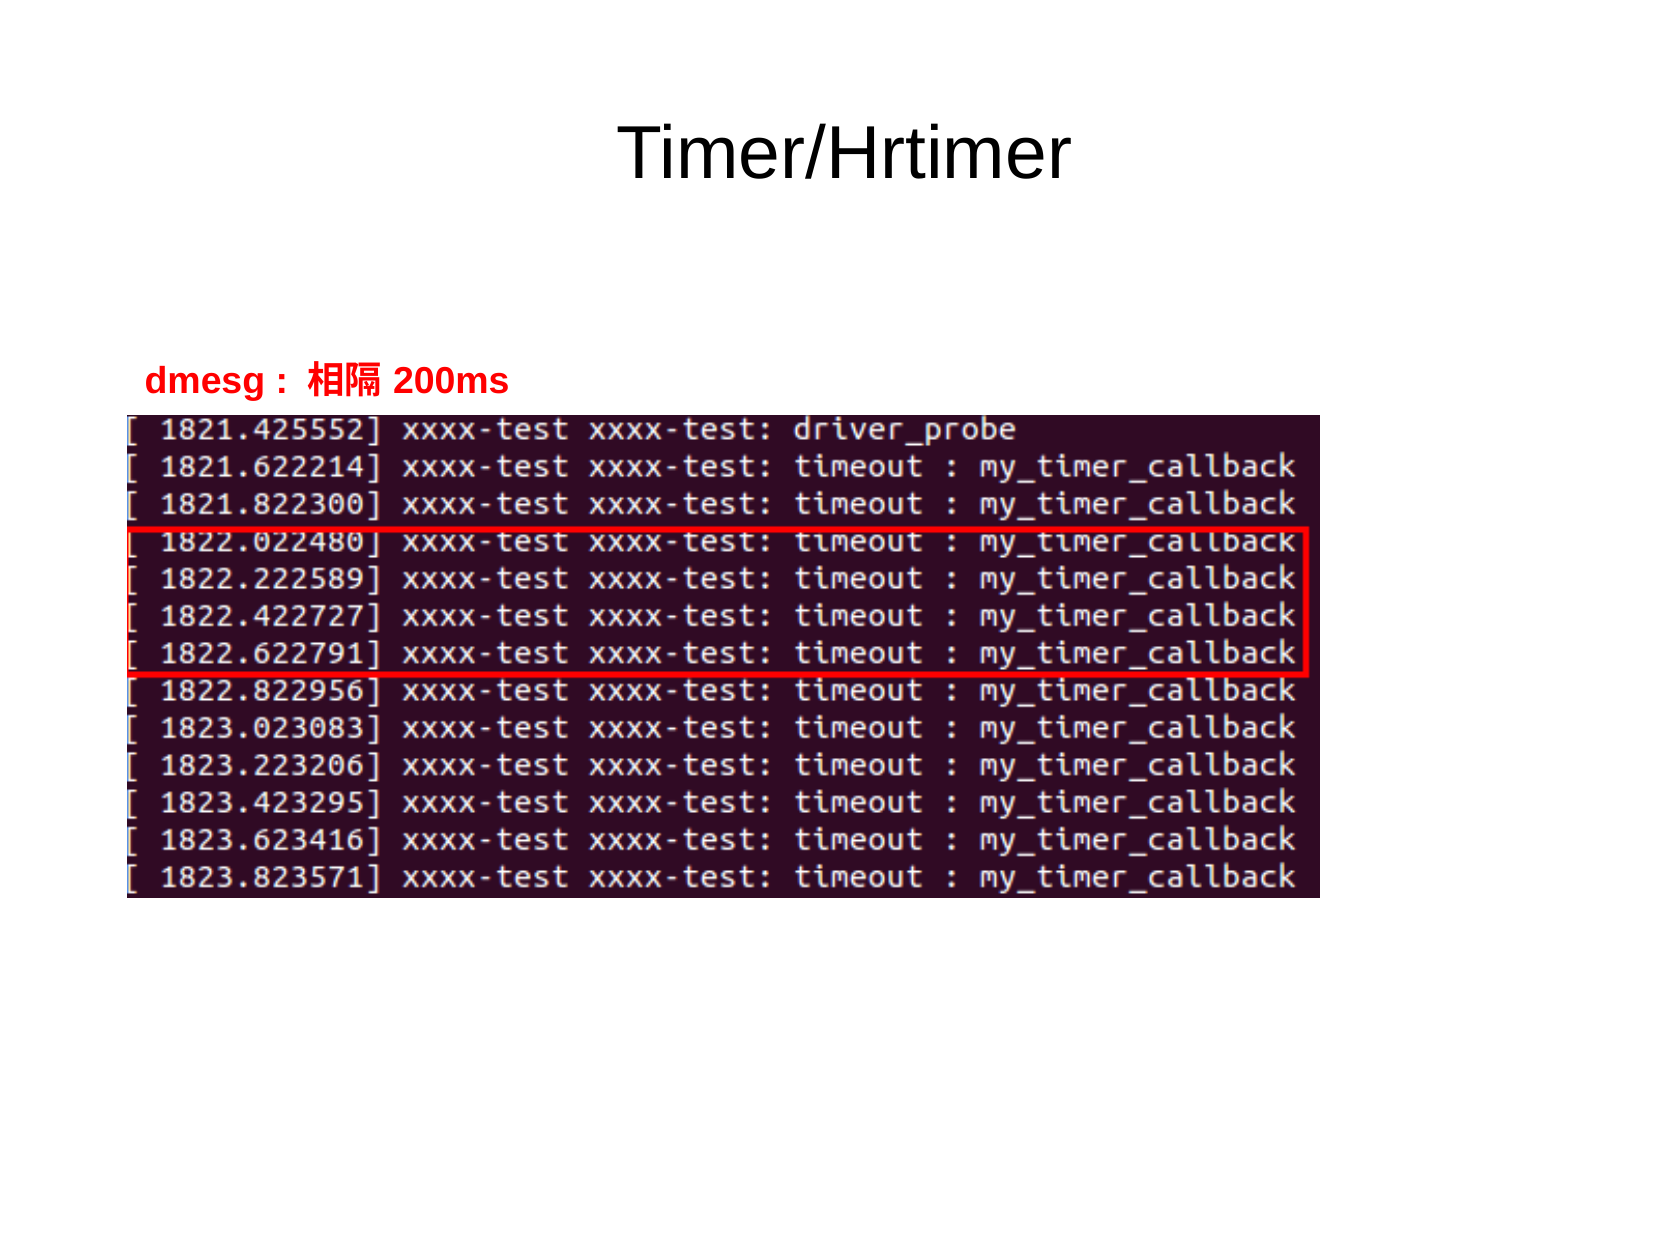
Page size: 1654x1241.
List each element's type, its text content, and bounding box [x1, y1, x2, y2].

title Timer/Hrtimer [82, 49, 1571, 257]
text_box dmesg : 相隔200ms [129, 342, 815, 407]
picture [127, 415, 1320, 898]
